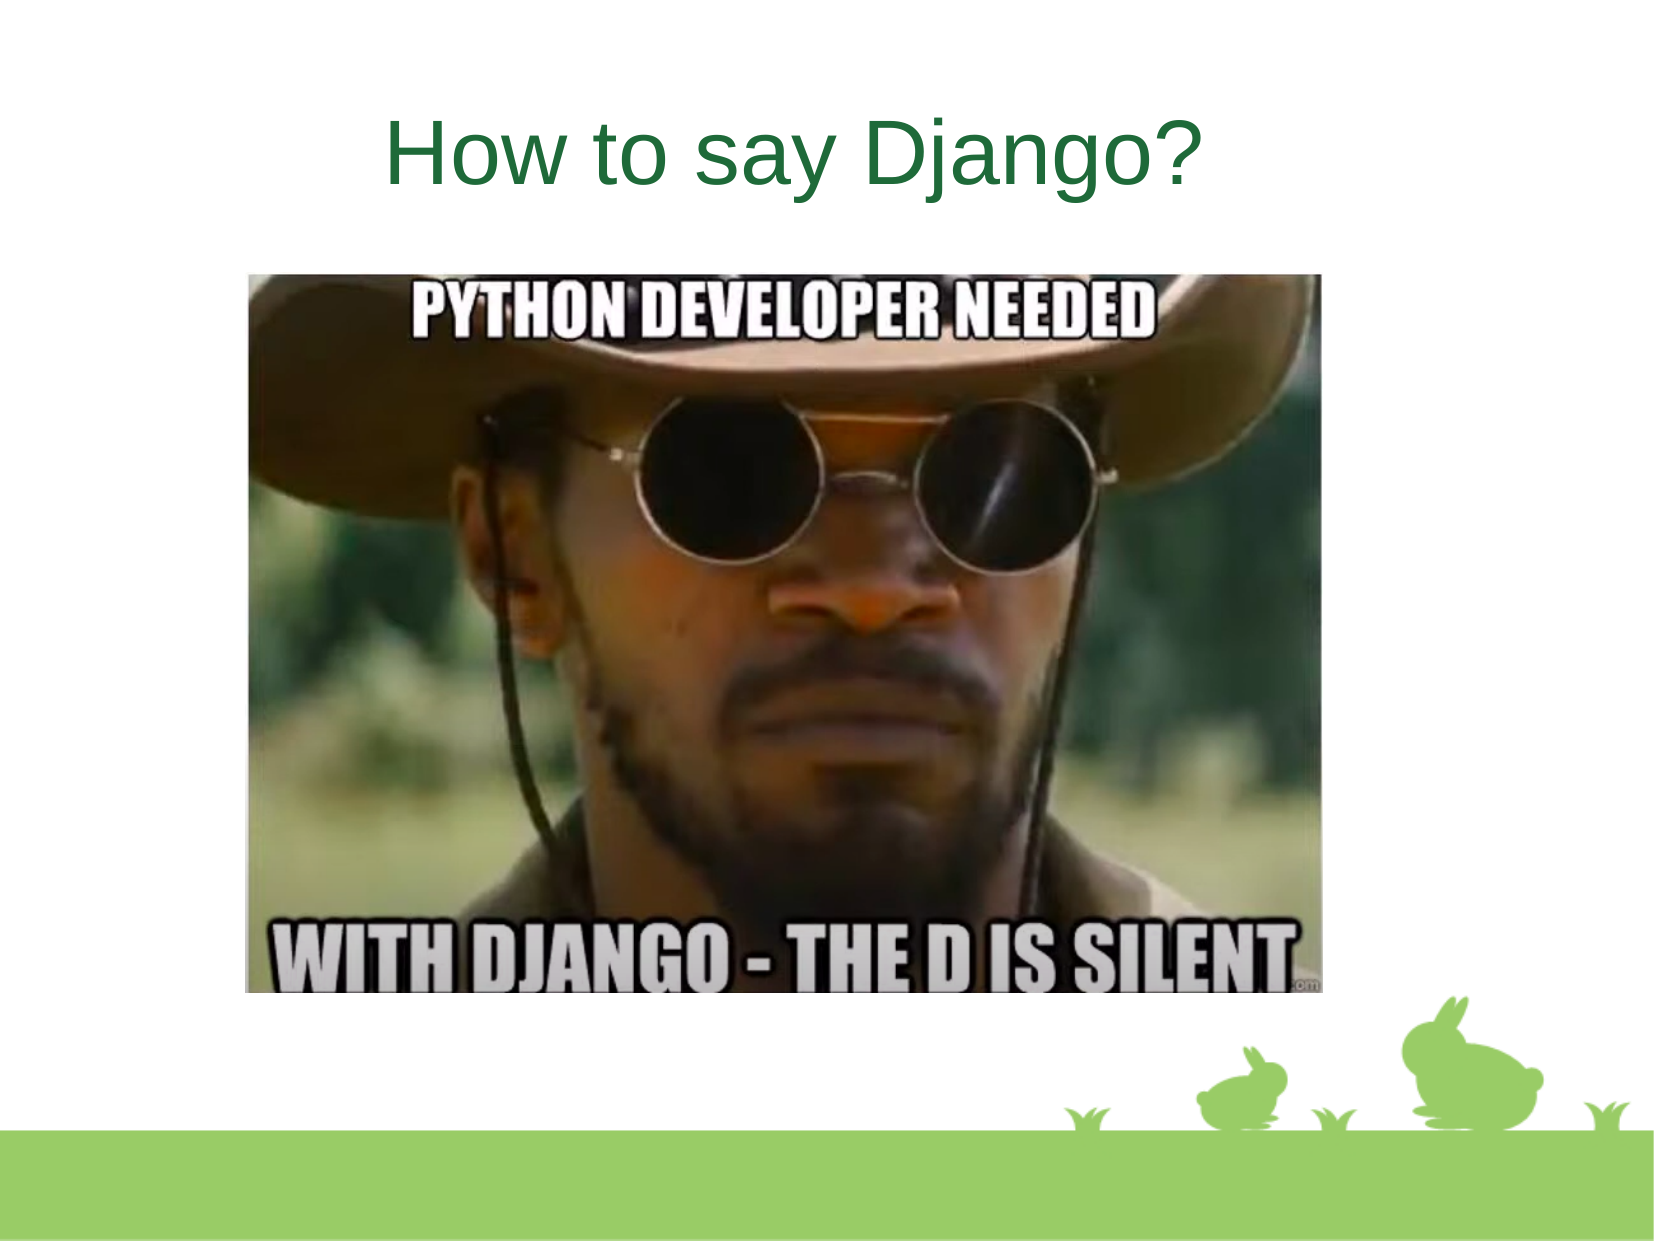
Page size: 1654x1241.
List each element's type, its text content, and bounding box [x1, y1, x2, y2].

title How to say Django? [82, 49, 1571, 257]
picture [0, 0, 1654, 1241]
